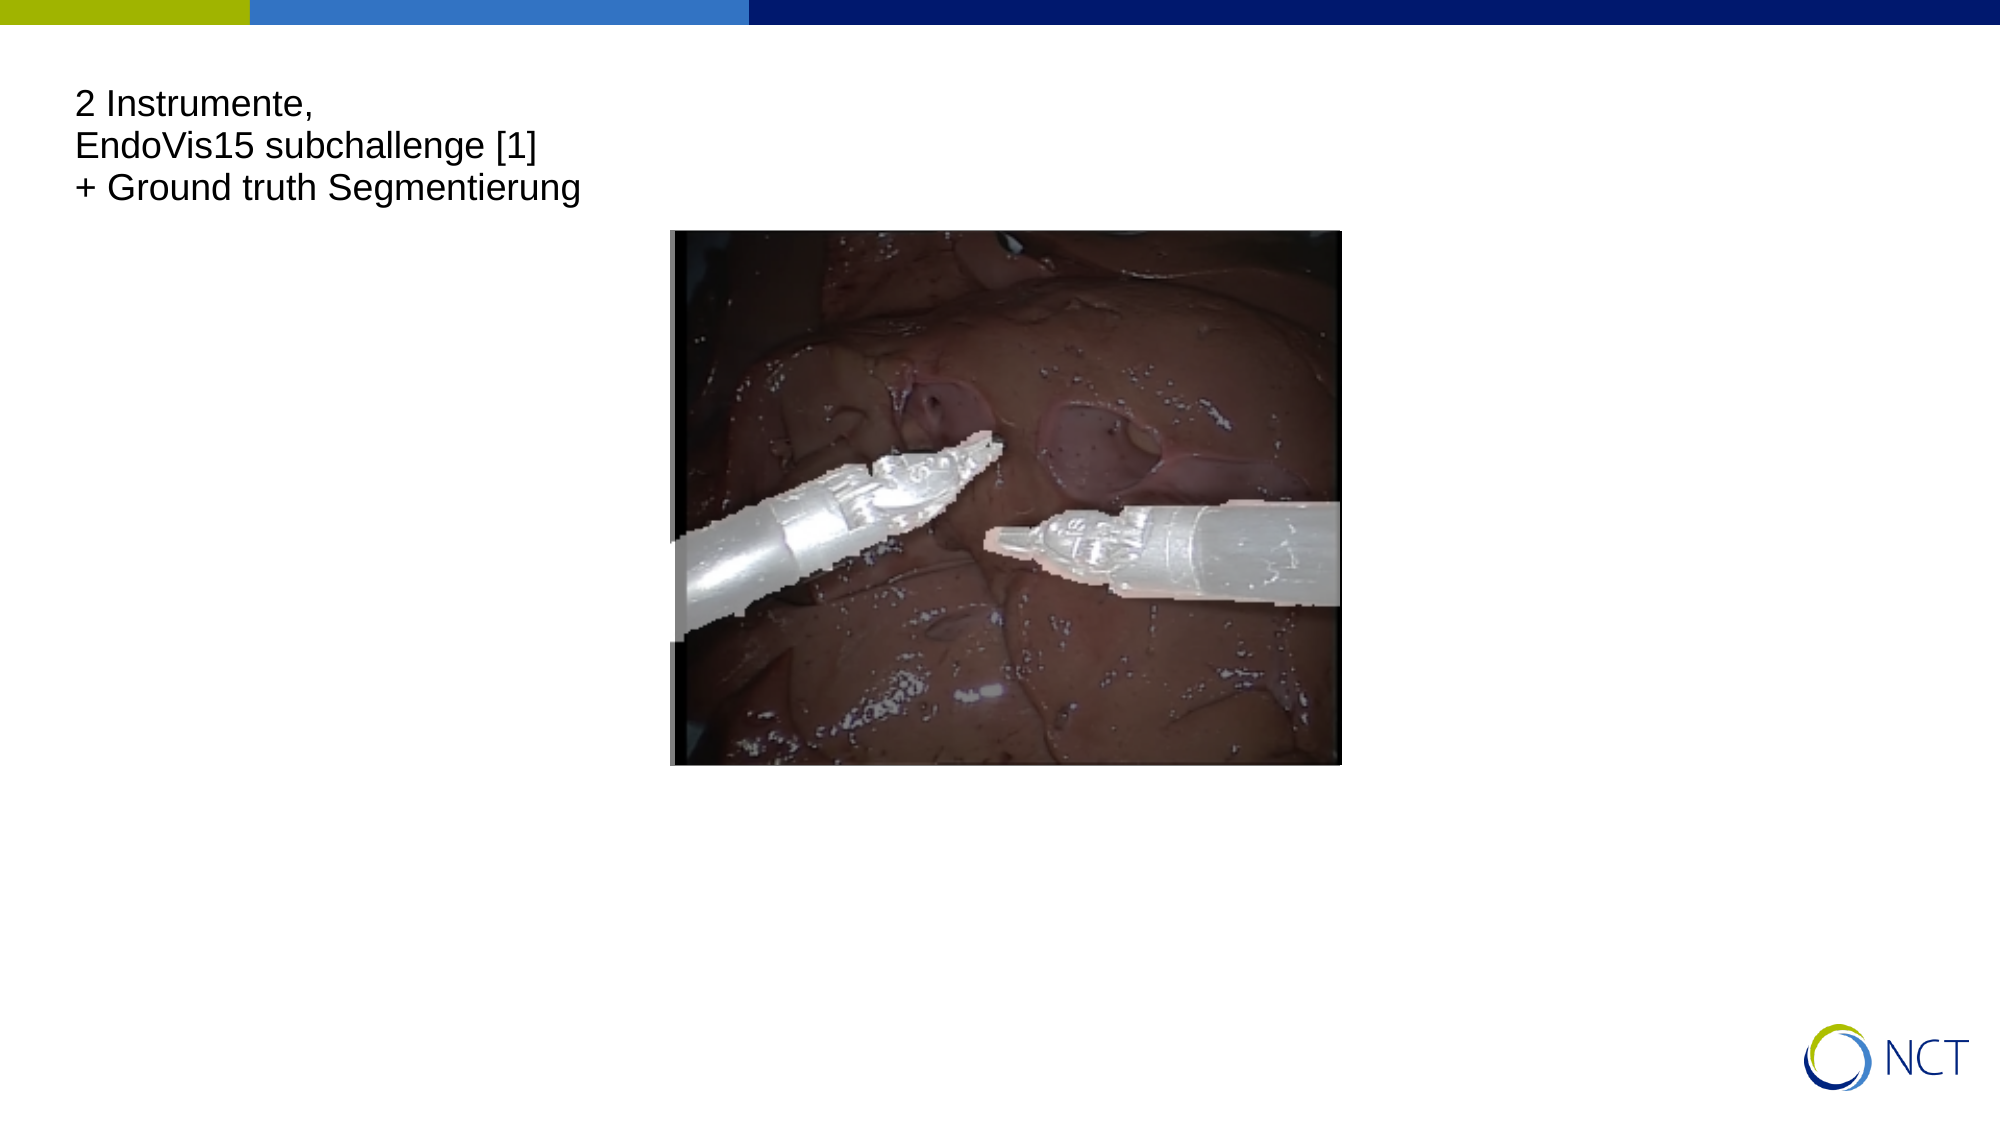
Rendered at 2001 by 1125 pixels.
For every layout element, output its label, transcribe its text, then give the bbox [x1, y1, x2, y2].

picture [670, 230, 1342, 766]
picture [1804, 1024, 1969, 1091]
text_box 2 Instrumente, EndoVis15 subchallenge [1] + Ground truth Segmentierung [60, 75, 616, 216]
